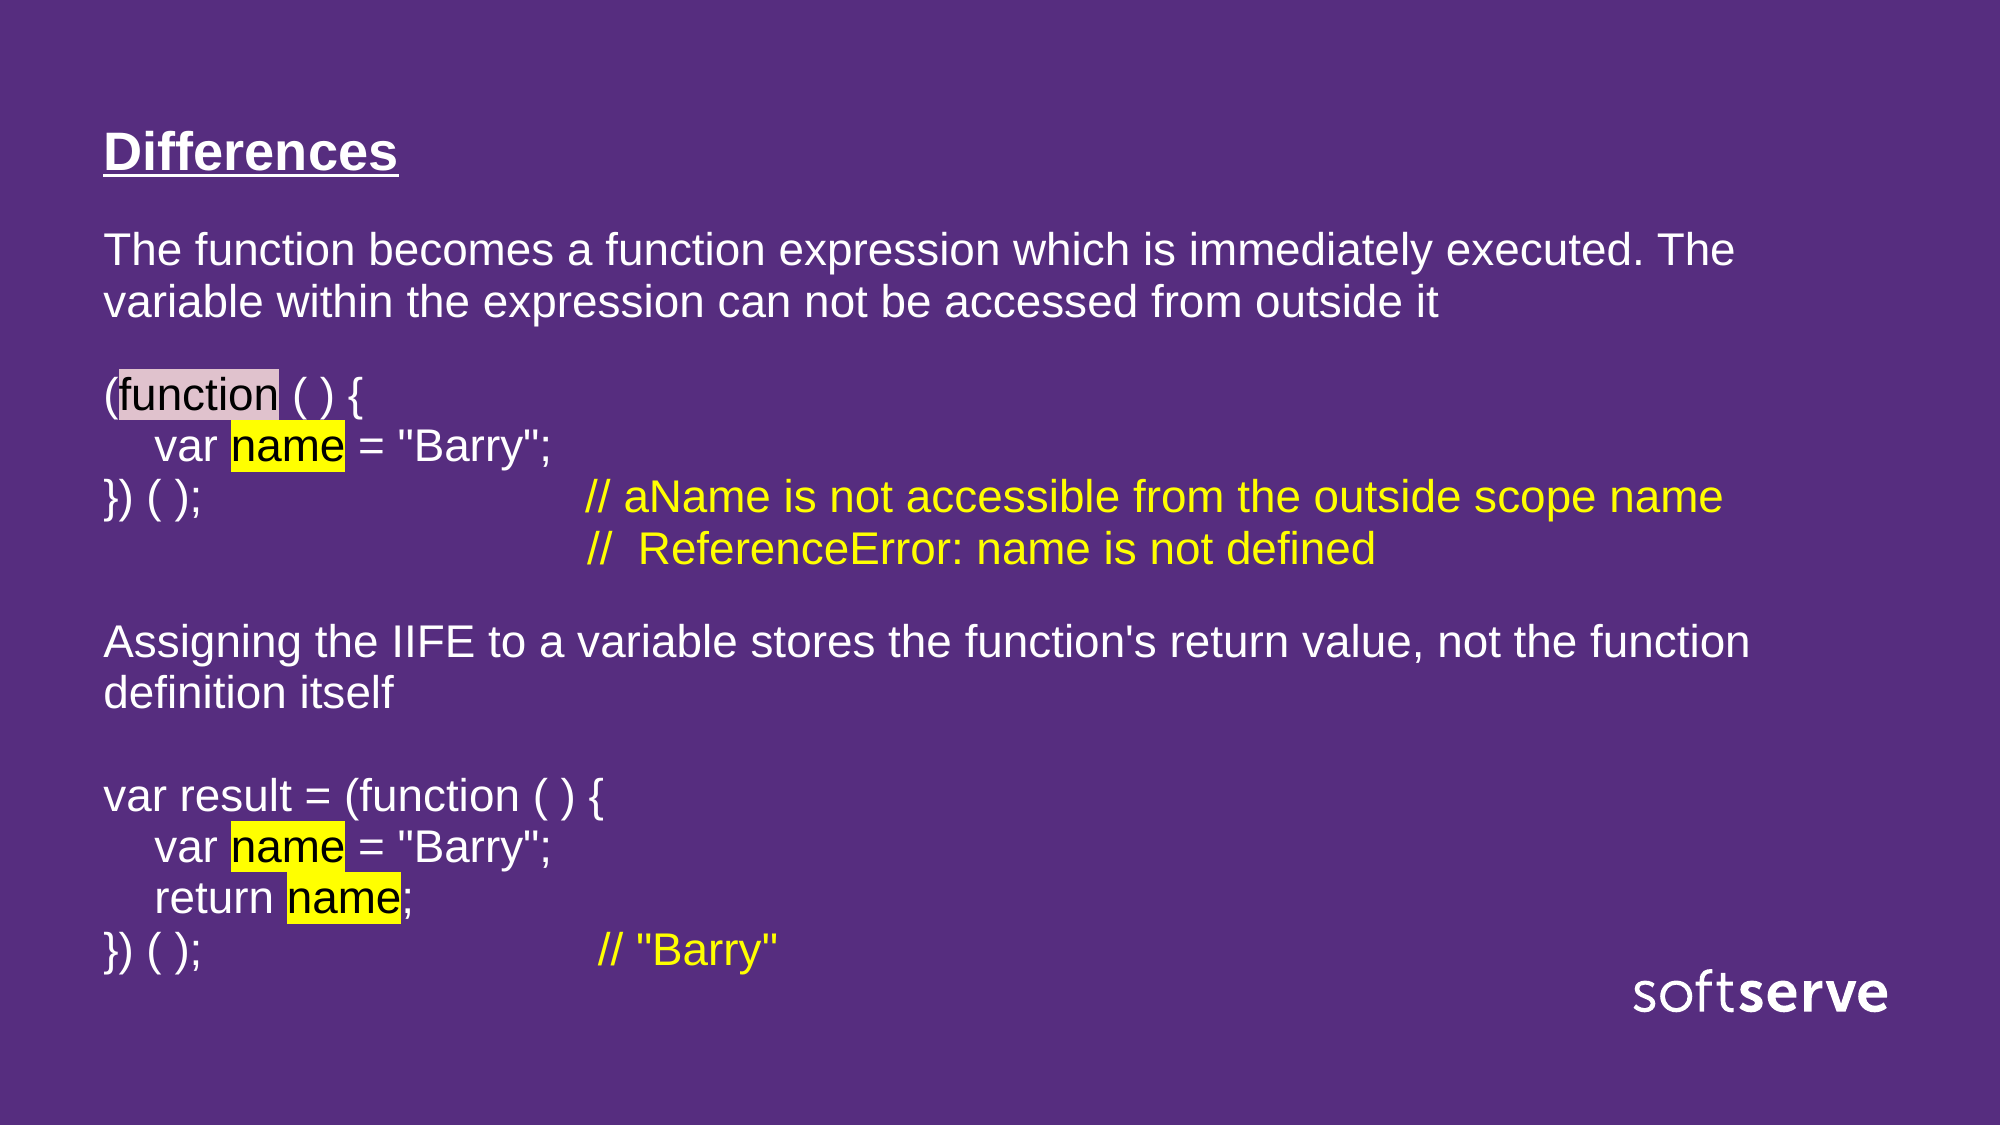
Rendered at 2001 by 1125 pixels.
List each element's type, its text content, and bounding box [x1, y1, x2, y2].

text_box Differences The function becomes a function expression which is immediately executed. The variable within the expression can not be accessed from outside it (function ( ) { var name = "Barry"; }) ( ); // aName is not accessible from the outside scope name // ReferenceError: name is not defined Assigning the IIFE to a variable stores the function's return value, not the function definition itself var result = (function ( ) { var name = "Barry"; return name; }) ( ); // "Barry" [88, 114, 1861, 1034]
